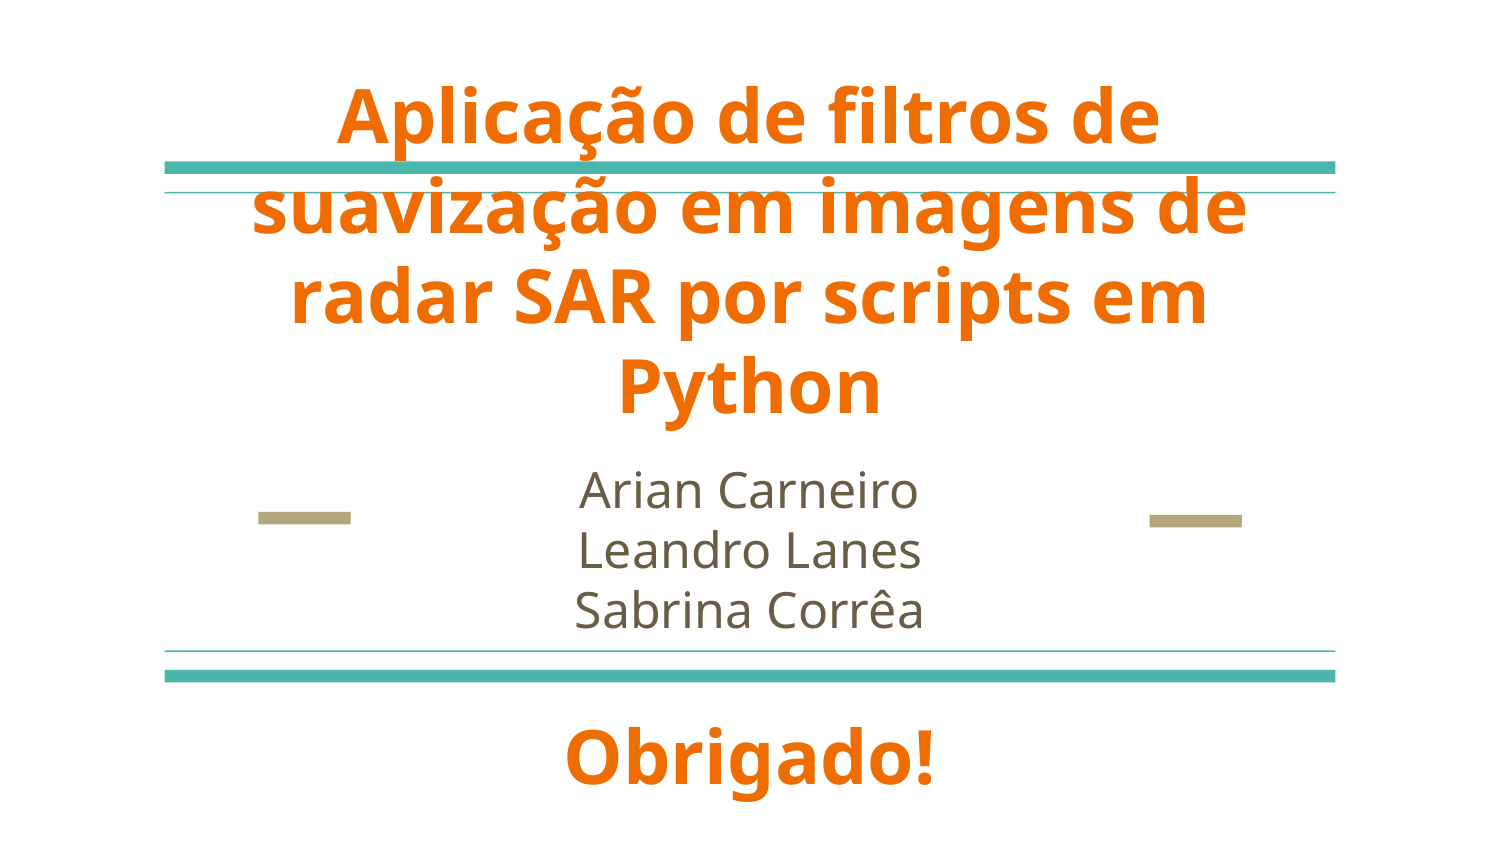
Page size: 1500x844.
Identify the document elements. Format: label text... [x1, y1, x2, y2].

title Obrigado! [137, 702, 1363, 815]
subtitle Arian Carneiro Leandro Lanes Sabrina Corrêa [489, 443, 1011, 645]
title Aplicação de filtros de suavização em imagens de radar SAR por scripts em Python [137, 199, 1363, 444]
